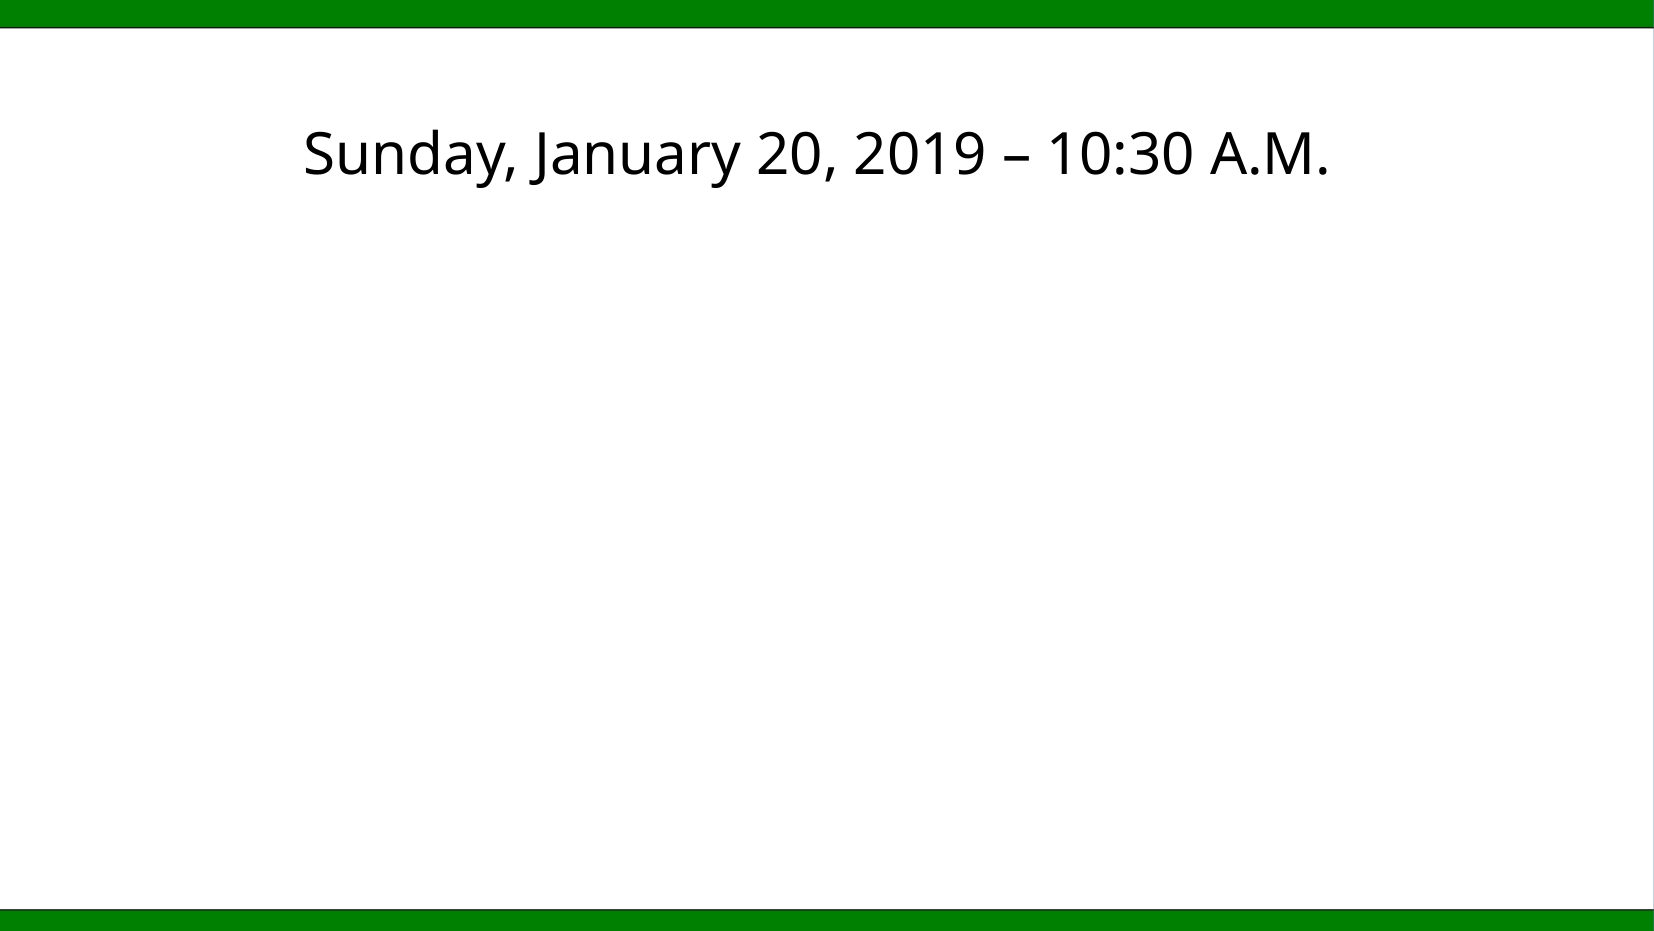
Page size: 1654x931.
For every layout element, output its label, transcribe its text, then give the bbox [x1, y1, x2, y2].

text_box Sunday, January 20, 2019 – 10:30 A.M. [90, 105, 1546, 198]
picture [0, 0, 1654, 931]
